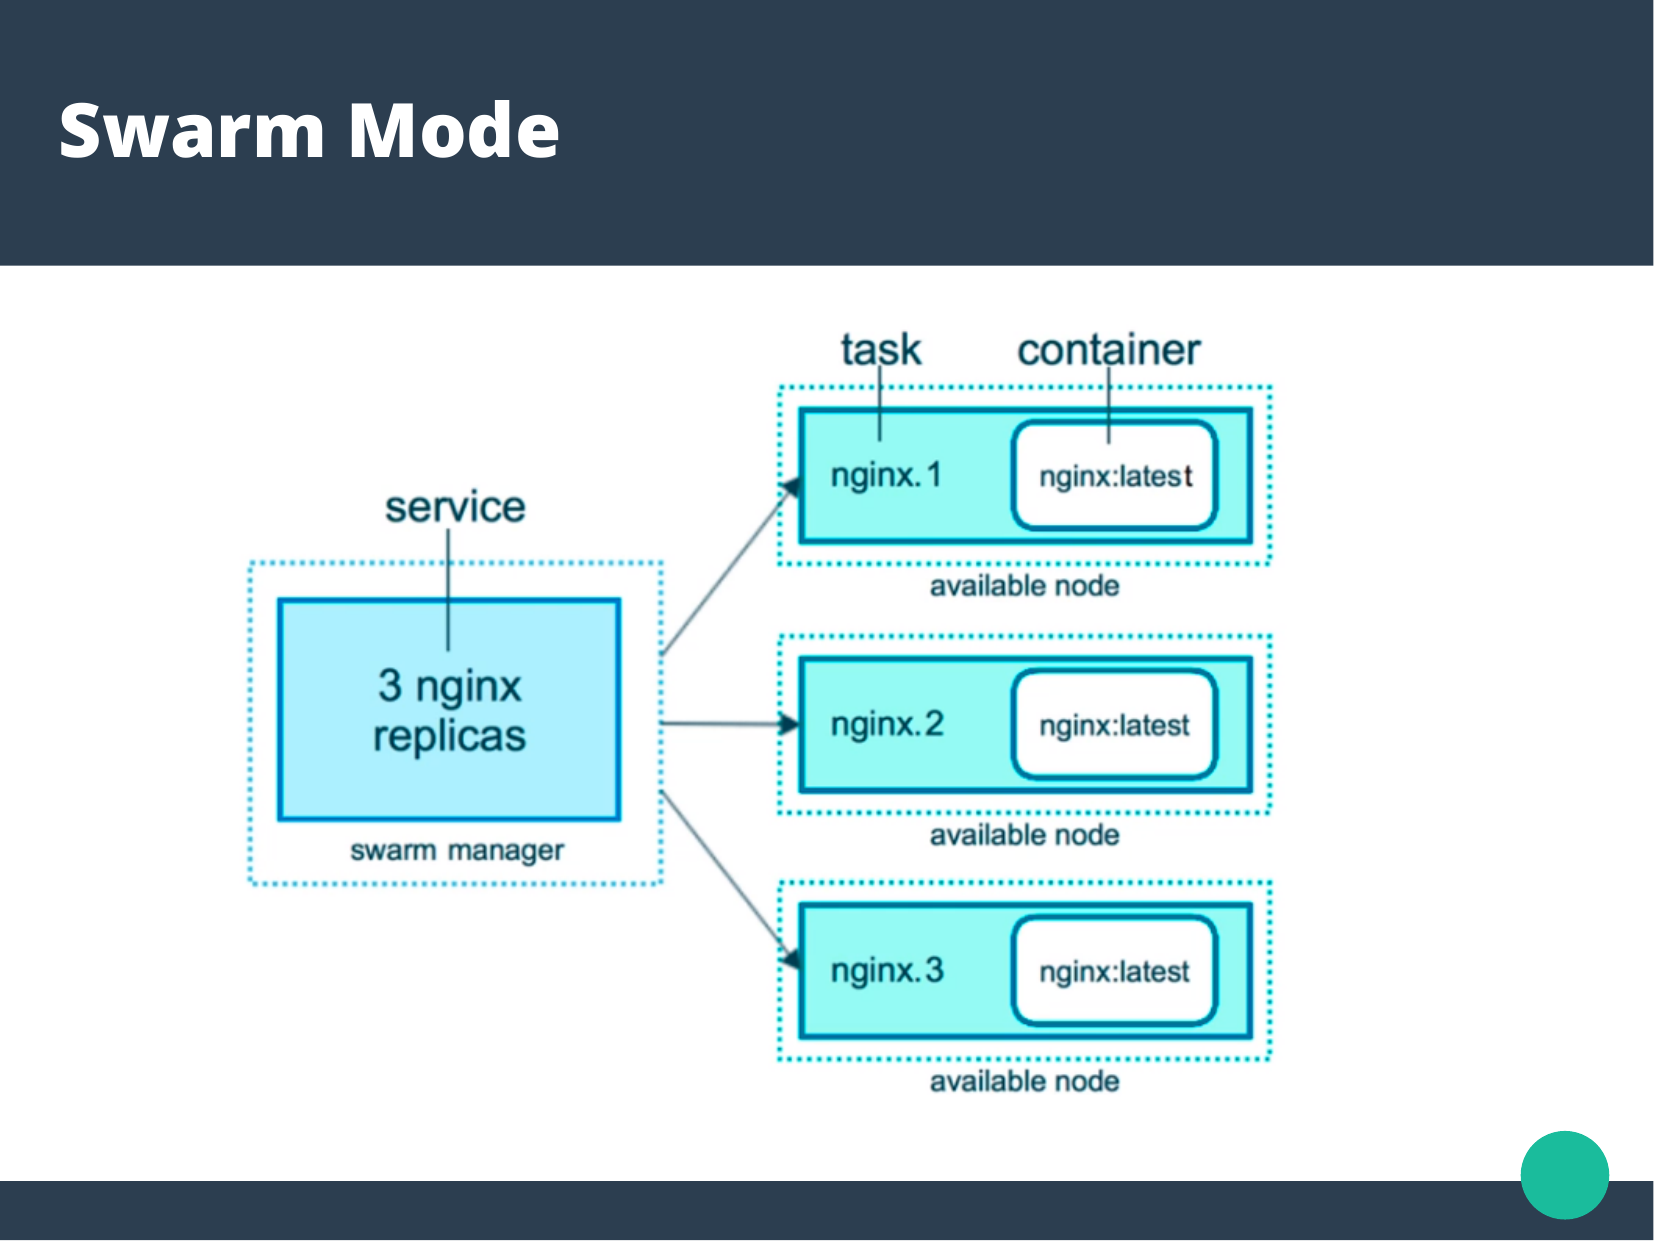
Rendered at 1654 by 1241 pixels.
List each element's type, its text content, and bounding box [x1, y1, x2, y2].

picture [148, 269, 1347, 1170]
title Swarm Mode [59, 49, 1595, 207]
